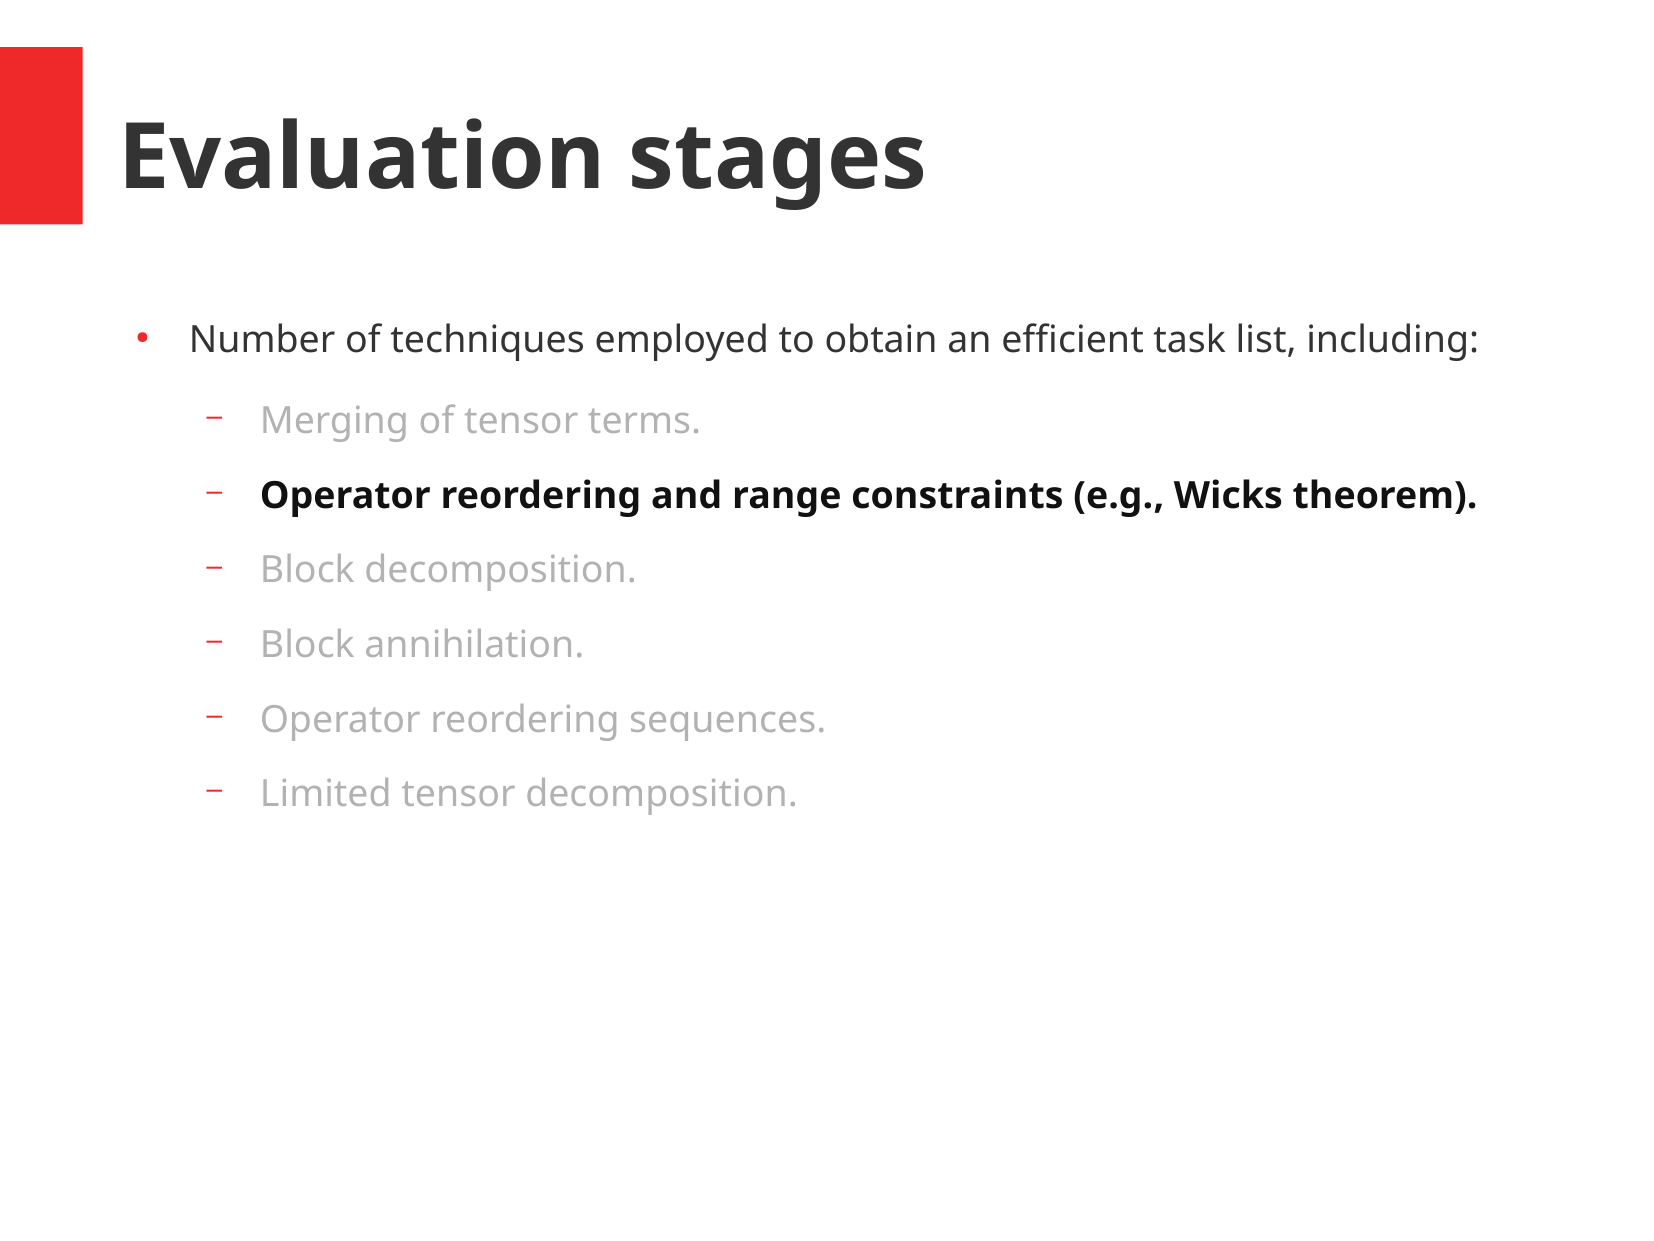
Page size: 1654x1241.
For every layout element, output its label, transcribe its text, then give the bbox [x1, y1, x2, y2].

title Evaluation stages [118, 49, 1571, 257]
list Number of techniques employed to obtain an efficient task list, including: Merging of tensor terms. Operator reordering and range constraints (e.g., Wicks theorem). Block decomposition. Block annihilation. Operator reordering sequences. Limited tensor decomposition. [118, 312, 1536, 559]
